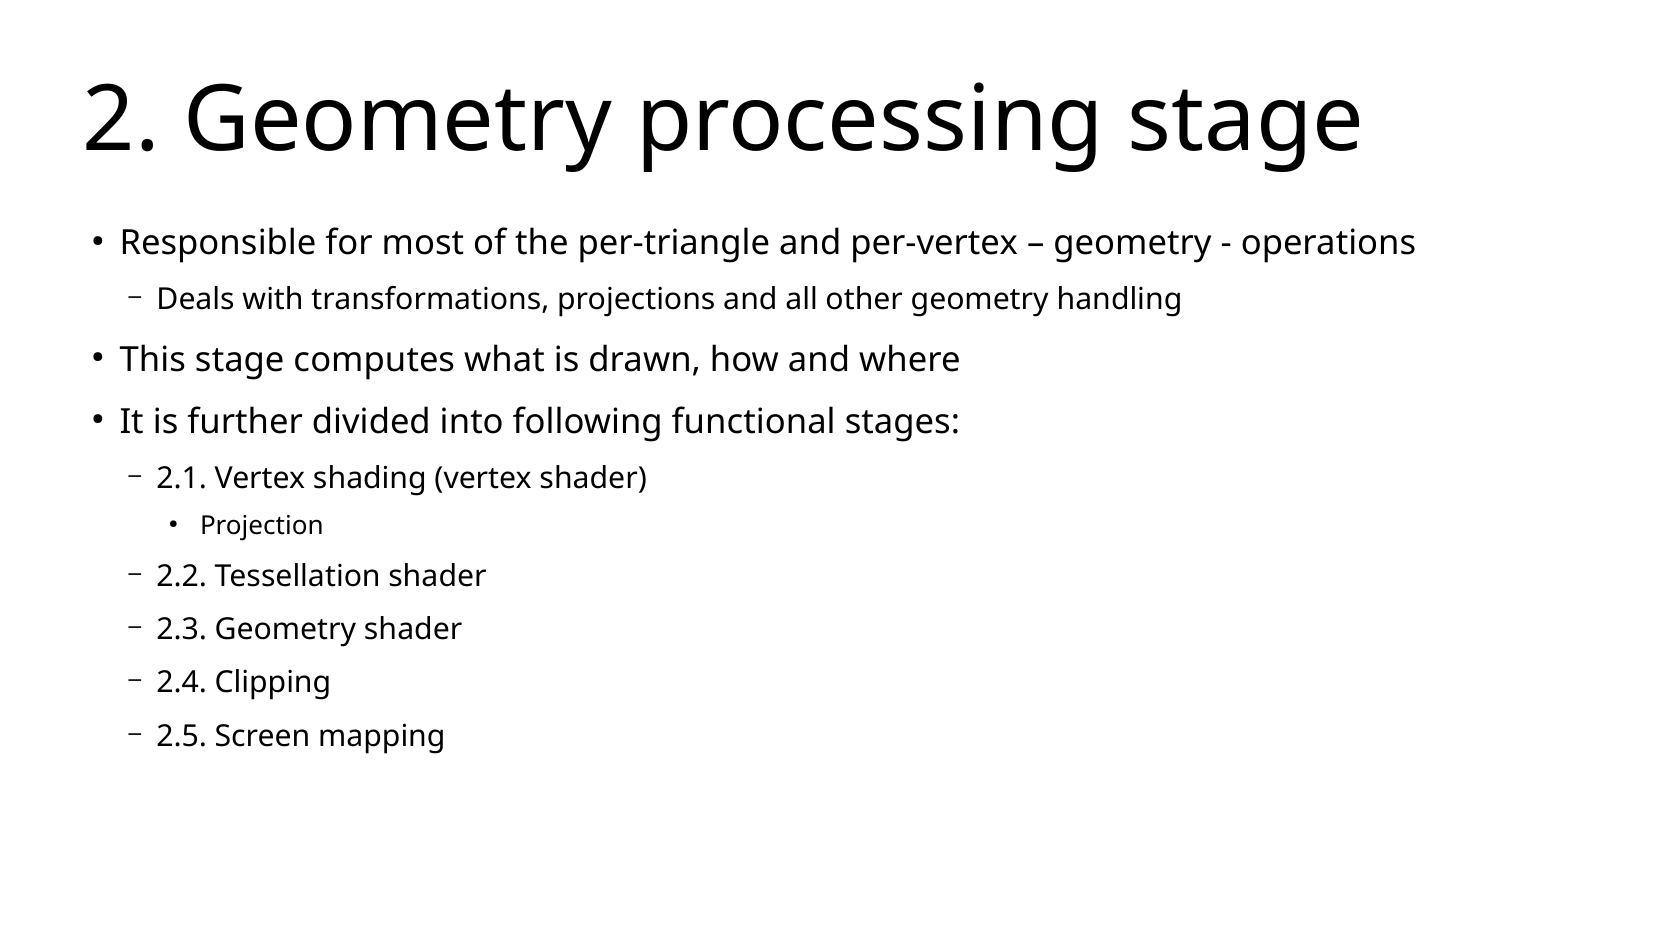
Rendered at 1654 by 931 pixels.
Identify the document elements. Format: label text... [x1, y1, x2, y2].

title 2. Geometry processing stage [82, 37, 1571, 193]
list Responsible for most of the per-triangle and per-vertex – geometry - operations Deals with transformations, projections and all other geometry handling This stage computes what is drawn, how and where It is further divided into following functional stages: 2.1. Vertex shading (vertex shader) Projection 2.2. Tessellation shader 2.3. Geometry shader 2.4. Clipping 2.5. Screen mapping [82, 217, 1571, 758]
